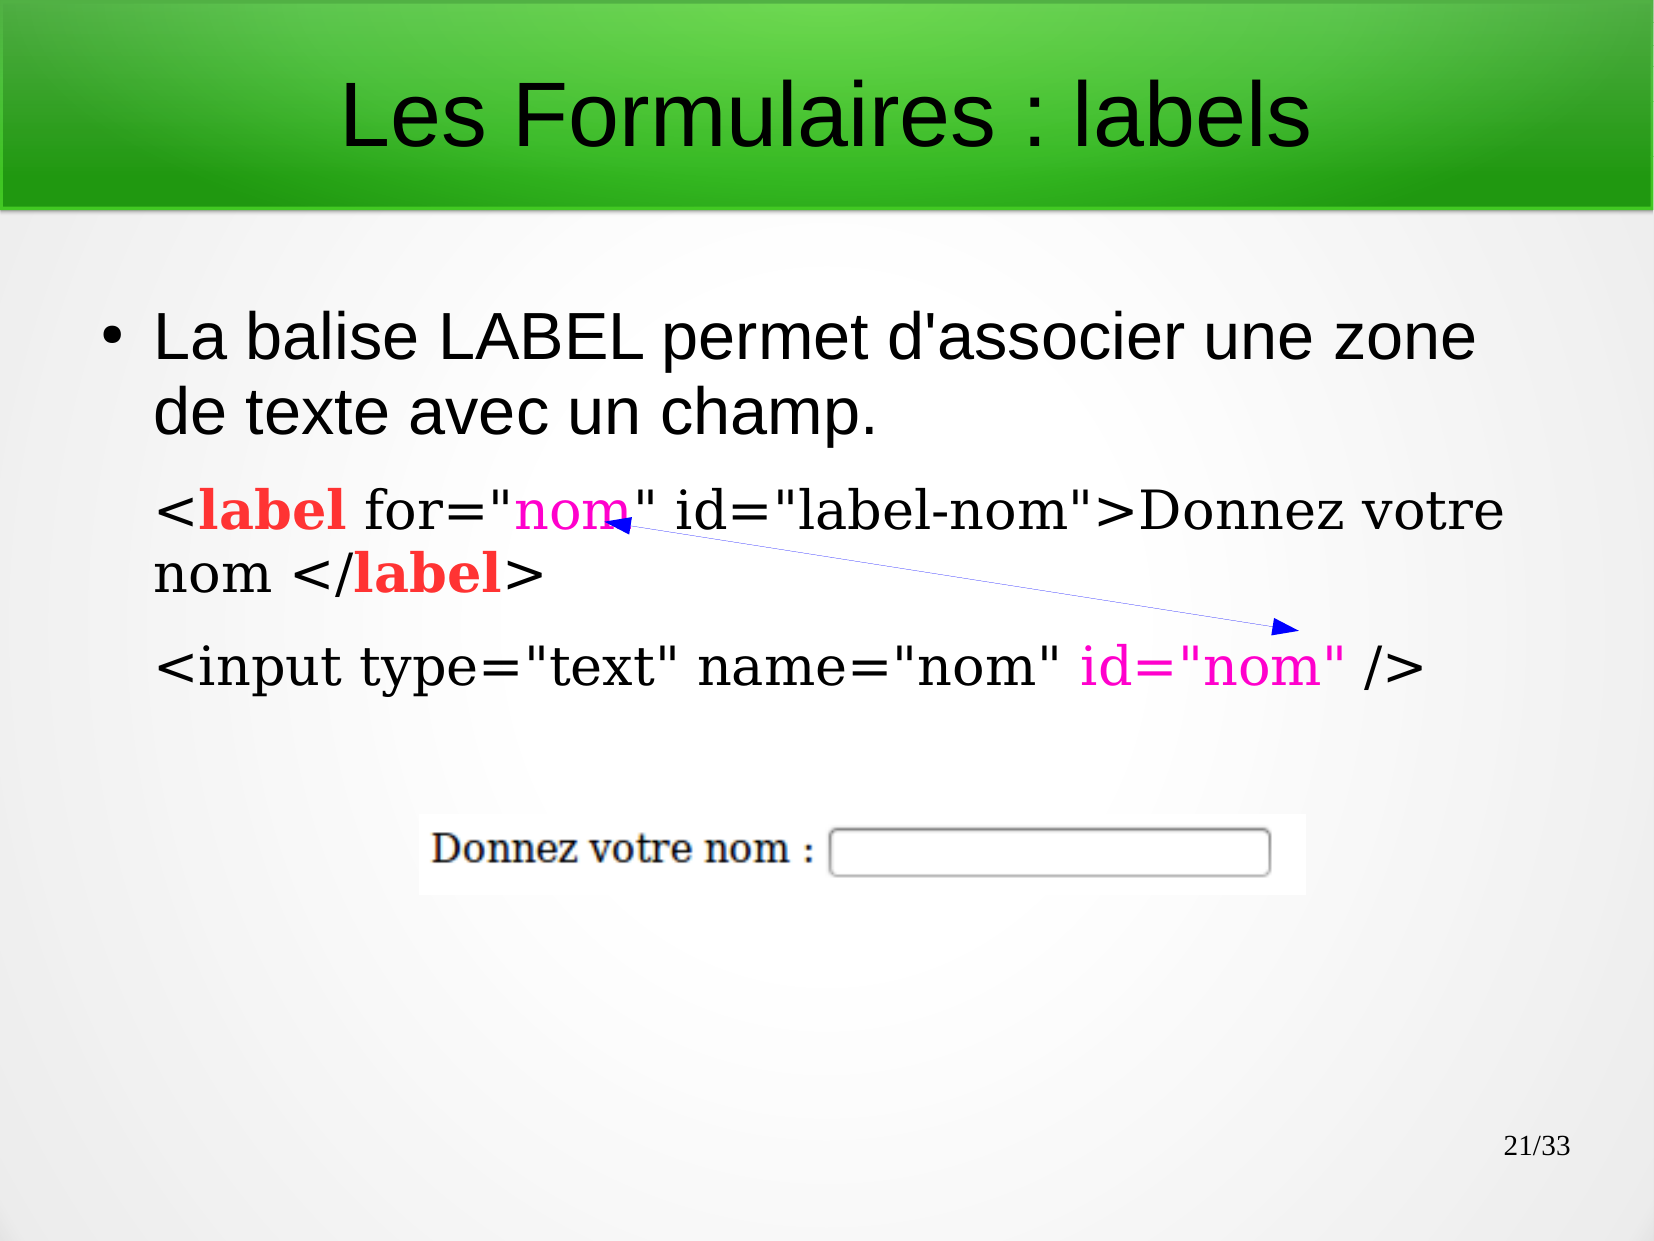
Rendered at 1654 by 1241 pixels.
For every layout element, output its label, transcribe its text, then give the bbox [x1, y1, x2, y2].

text_box [55, 265, 1624, 1188]
picture [419, 814, 1306, 896]
list La balise LABEL permet d'associer une zone de texte avec un champ. <label for="nom" id="label-nom">Donnez votre nom </label> <input type="text" name="nom" id="nom" /> [82, 299, 1571, 1019]
title Les Formulaires : labels [82, 47, 1571, 189]
